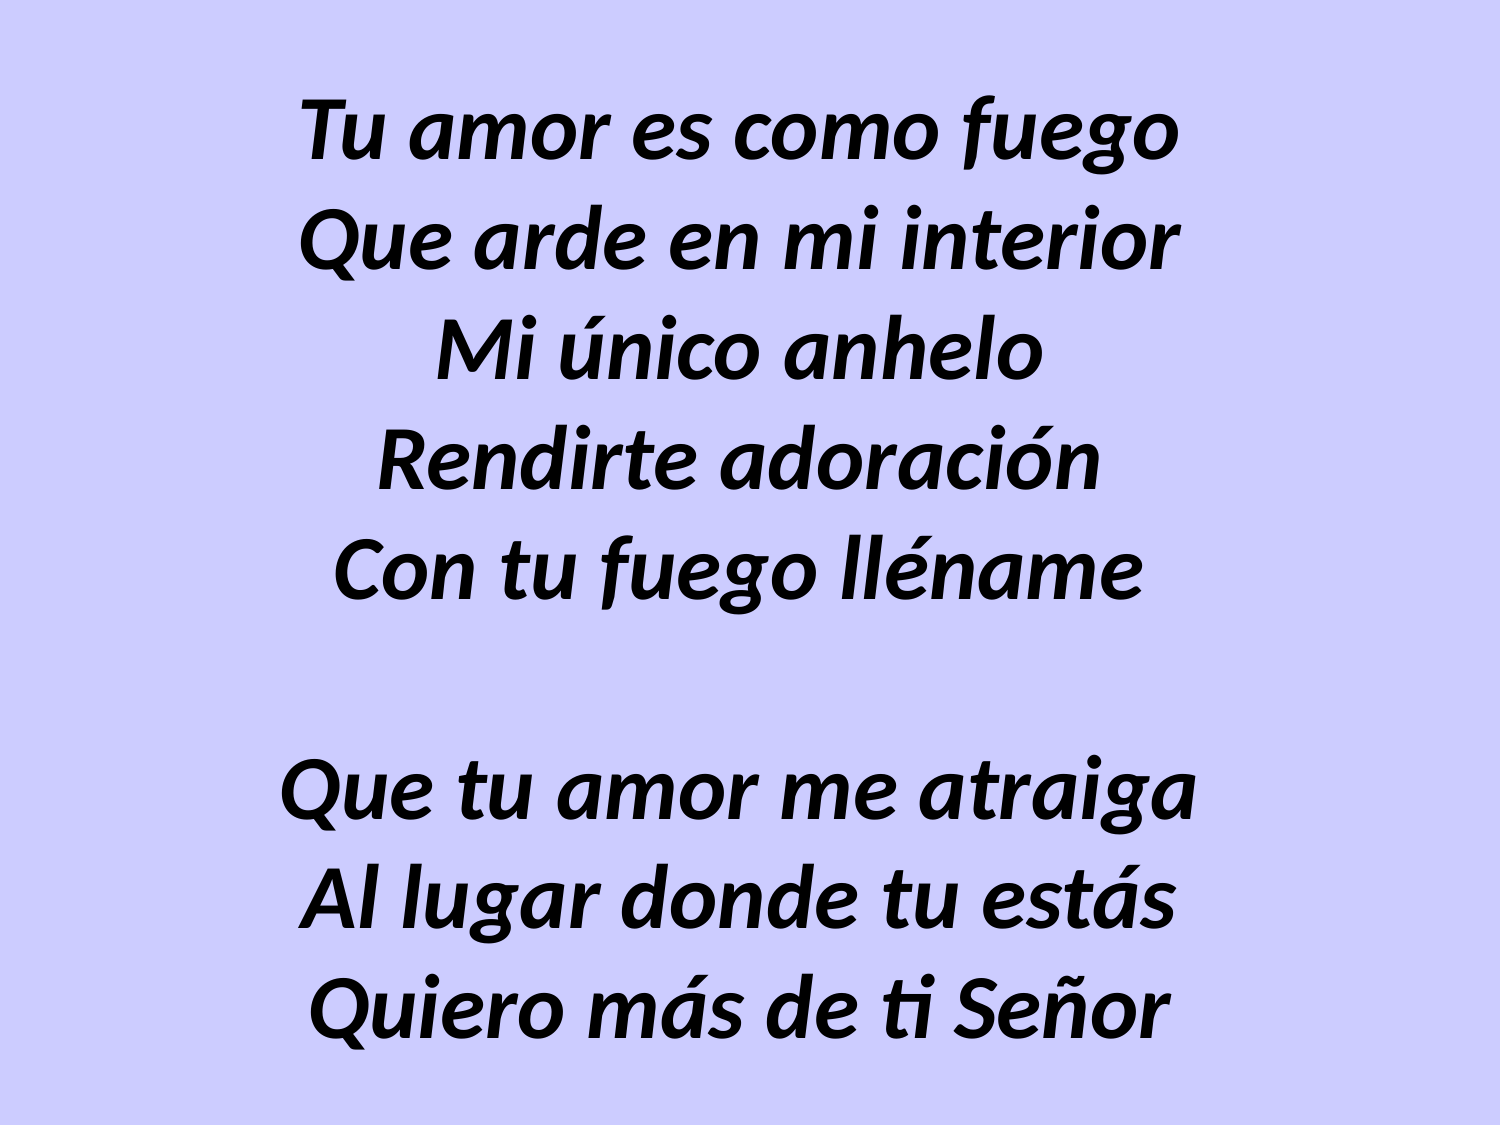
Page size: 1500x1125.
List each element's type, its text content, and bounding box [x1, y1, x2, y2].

title Tu amor es como fuego Que arde en mi interior Mi único anhelo Rendirte adoración Con tu fuego lléname Que tu amor me atraiga Al lugar donde tu estás Quiero más de ti Señor [75, 468, 1426, 657]
